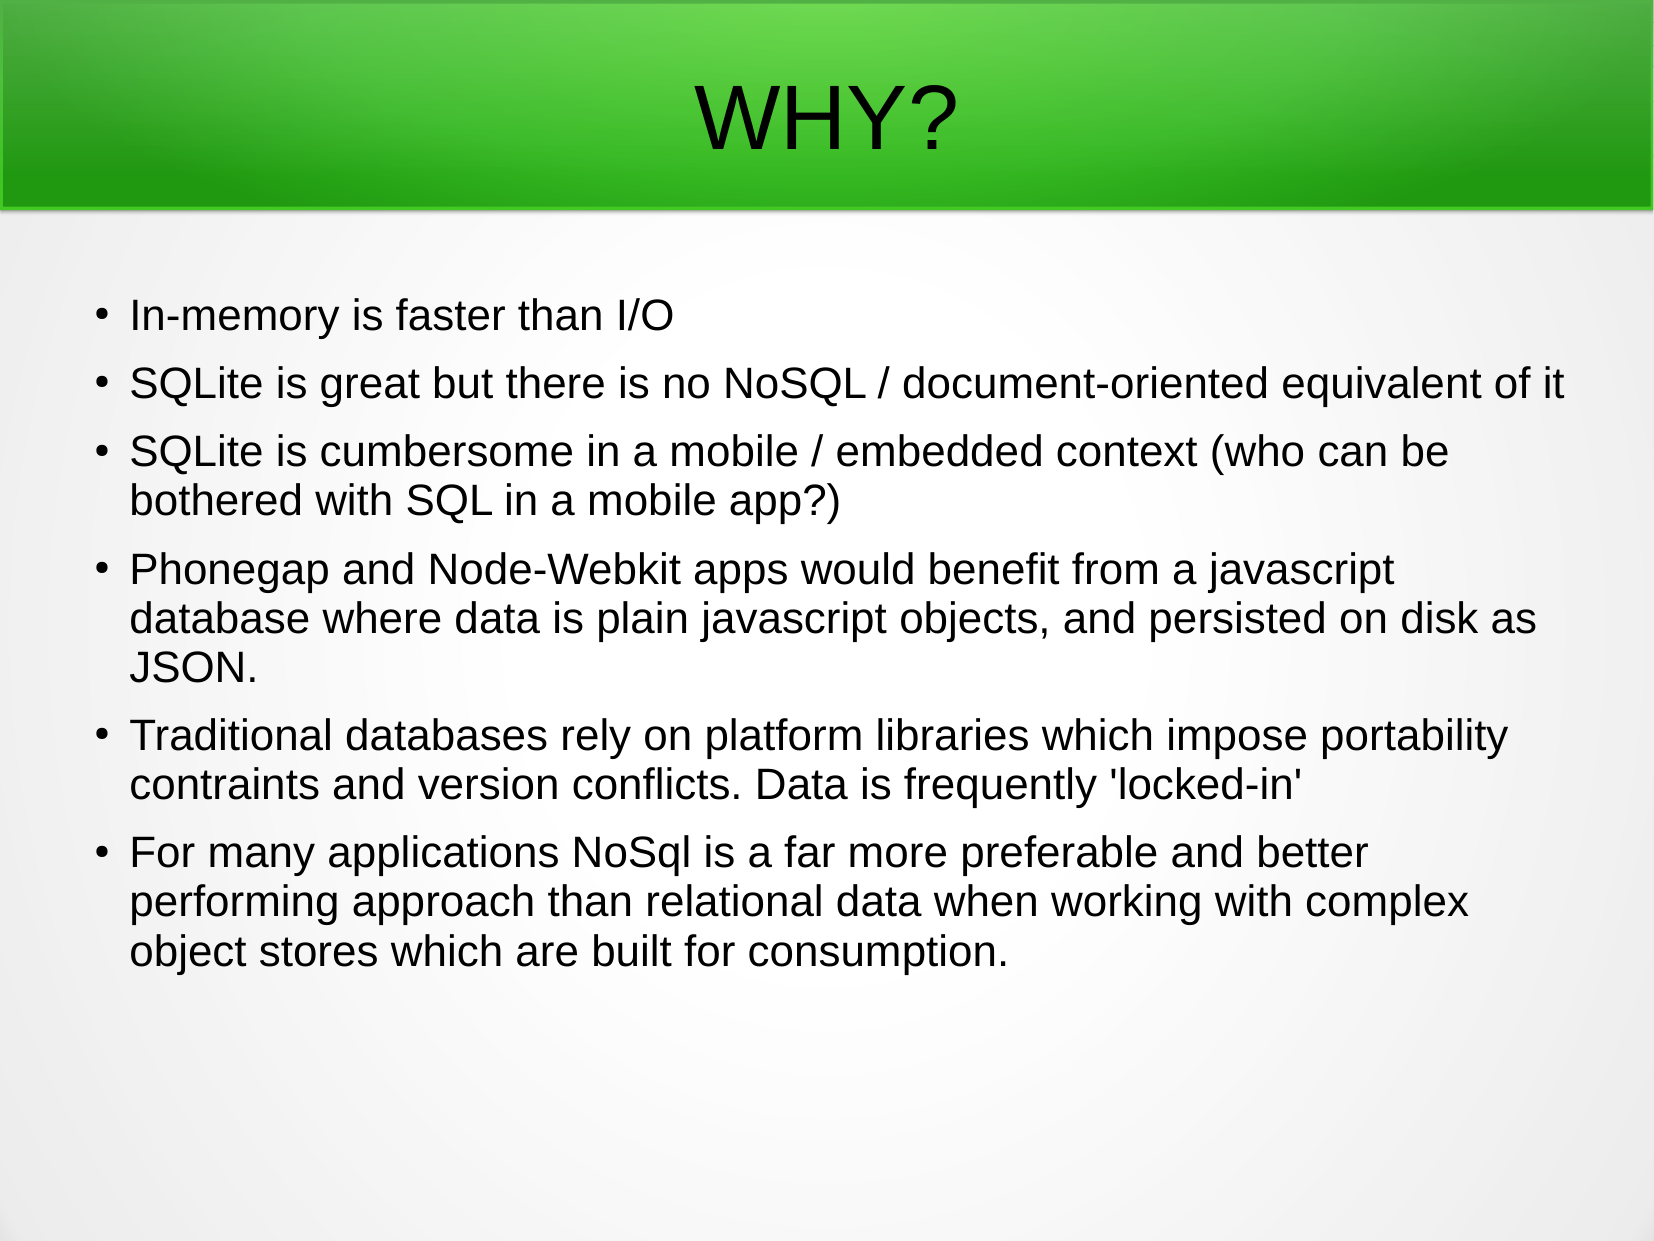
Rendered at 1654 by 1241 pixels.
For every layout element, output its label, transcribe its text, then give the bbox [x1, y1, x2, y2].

list In-memory is faster than I/O SQLite is great but there is no NoSQL / document-oriented equivalent of it SQLite is cumbersome in a mobile / embedded context (who can be bothered with SQL in a mobile app?) Phonegap and Node-Webkit apps would benefit from a javascript database where data is plain javascript objects, and persisted on disk as JSON. Traditional databases rely on platform libraries which impose portability contraints and version conflicts. Data is frequently 'locked-in' For many applications NoSql is a far more preferable and better performing approach than relational data when working with complex object stores which are built for consumption. [82, 290, 1571, 1010]
title WHY? [82, 47, 1571, 189]
